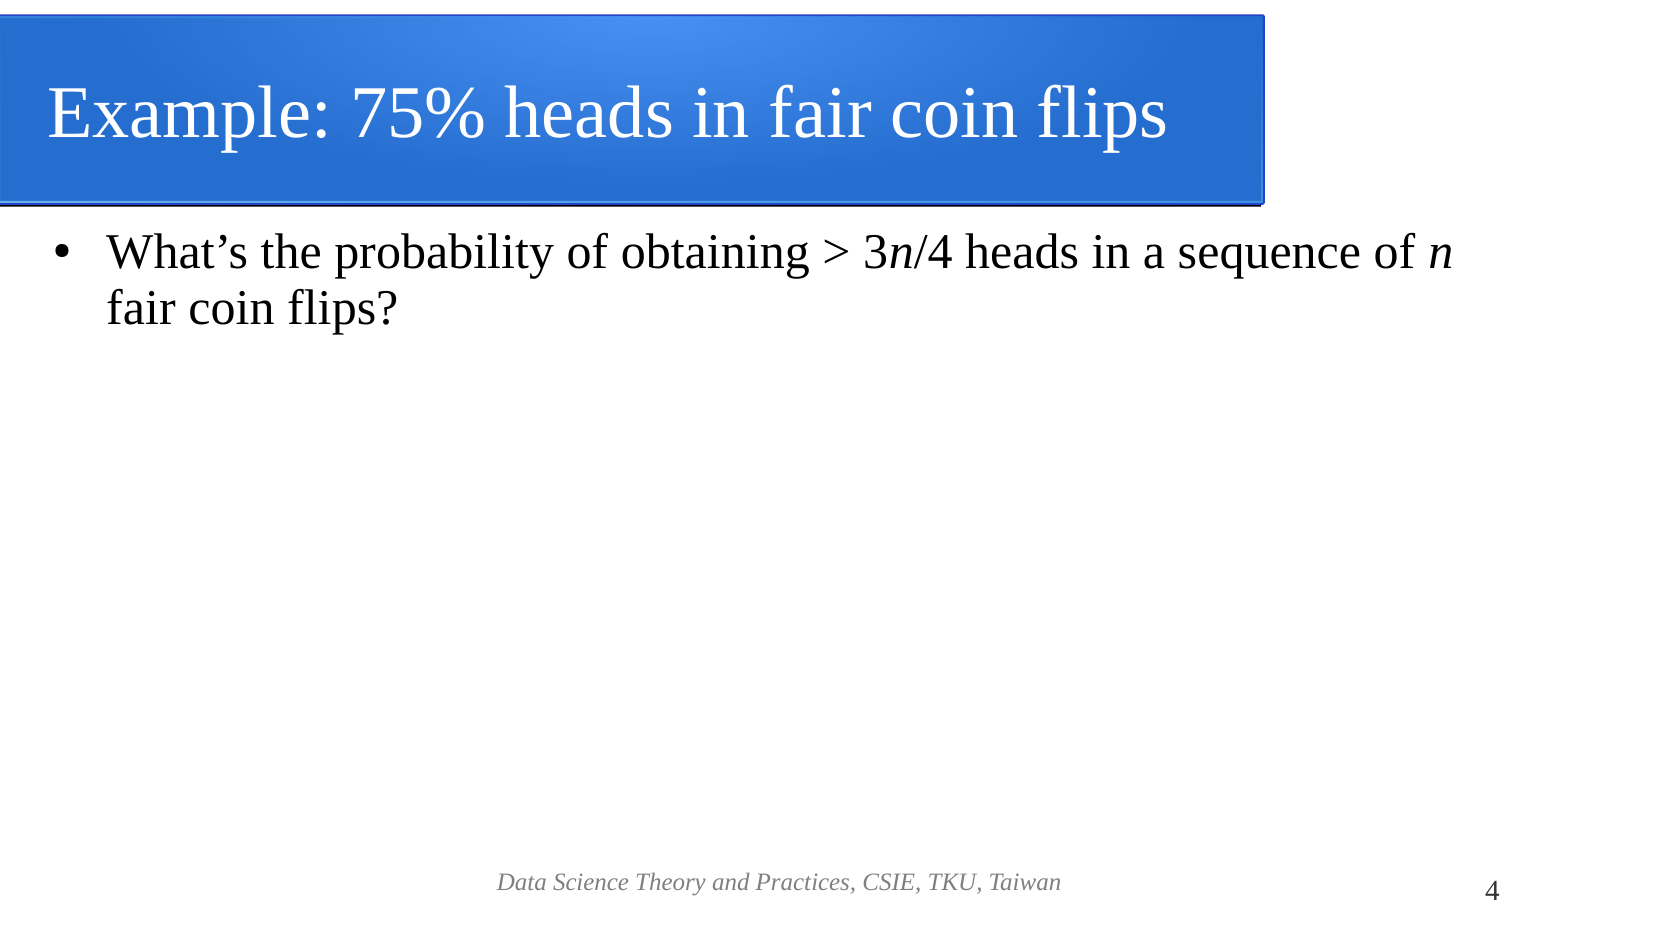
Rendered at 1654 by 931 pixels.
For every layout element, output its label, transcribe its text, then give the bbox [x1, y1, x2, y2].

list What’s the probability of obtaining > 3n/4 heads in a sequence of n fair coin flips? [35, 224, 1524, 764]
title Example: 75% heads in fair coin flips [47, 35, 1199, 189]
